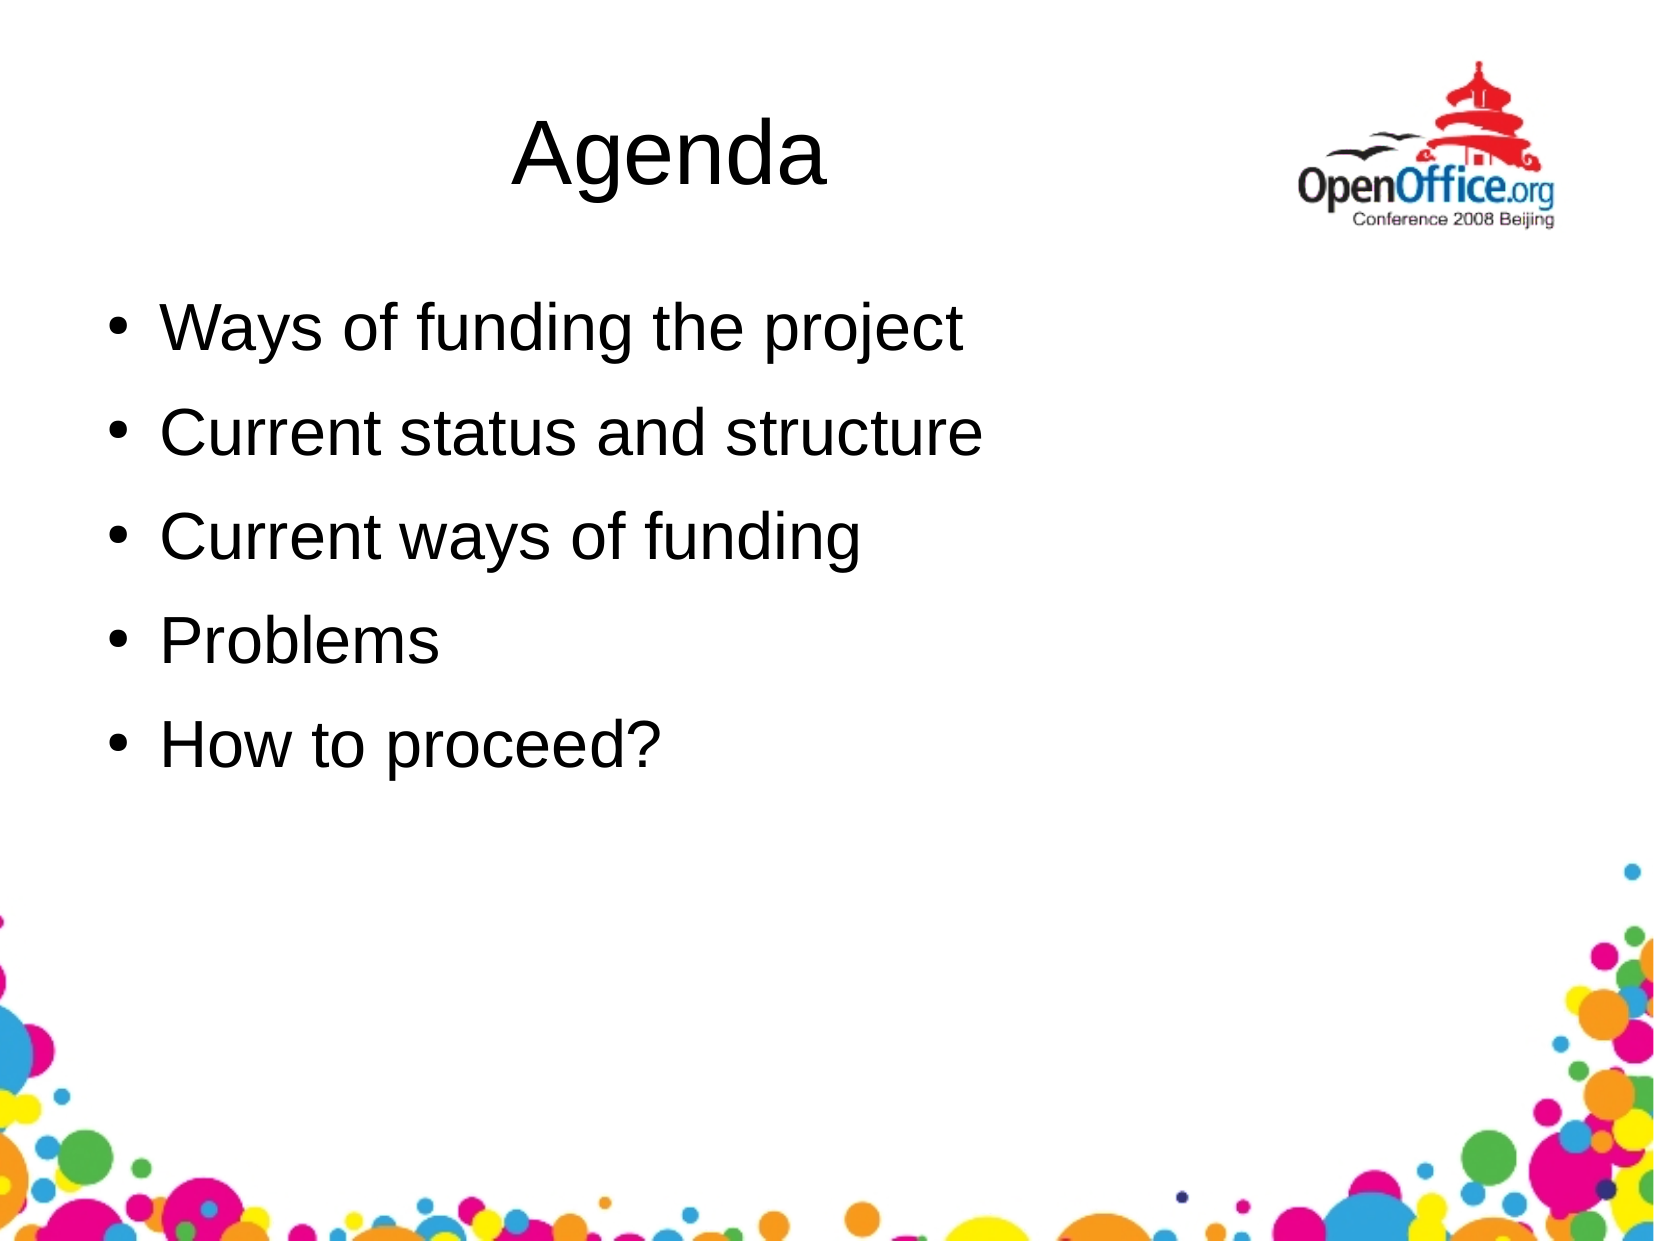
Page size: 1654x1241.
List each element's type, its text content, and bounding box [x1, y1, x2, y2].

picture [1285, 51, 1569, 250]
list Ways of funding the project Current status and structure Current ways of funding Problems How to proceed? [88, 290, 1577, 1094]
picture [0, 810, 1654, 1241]
title Agenda [82, 56, 1258, 250]
